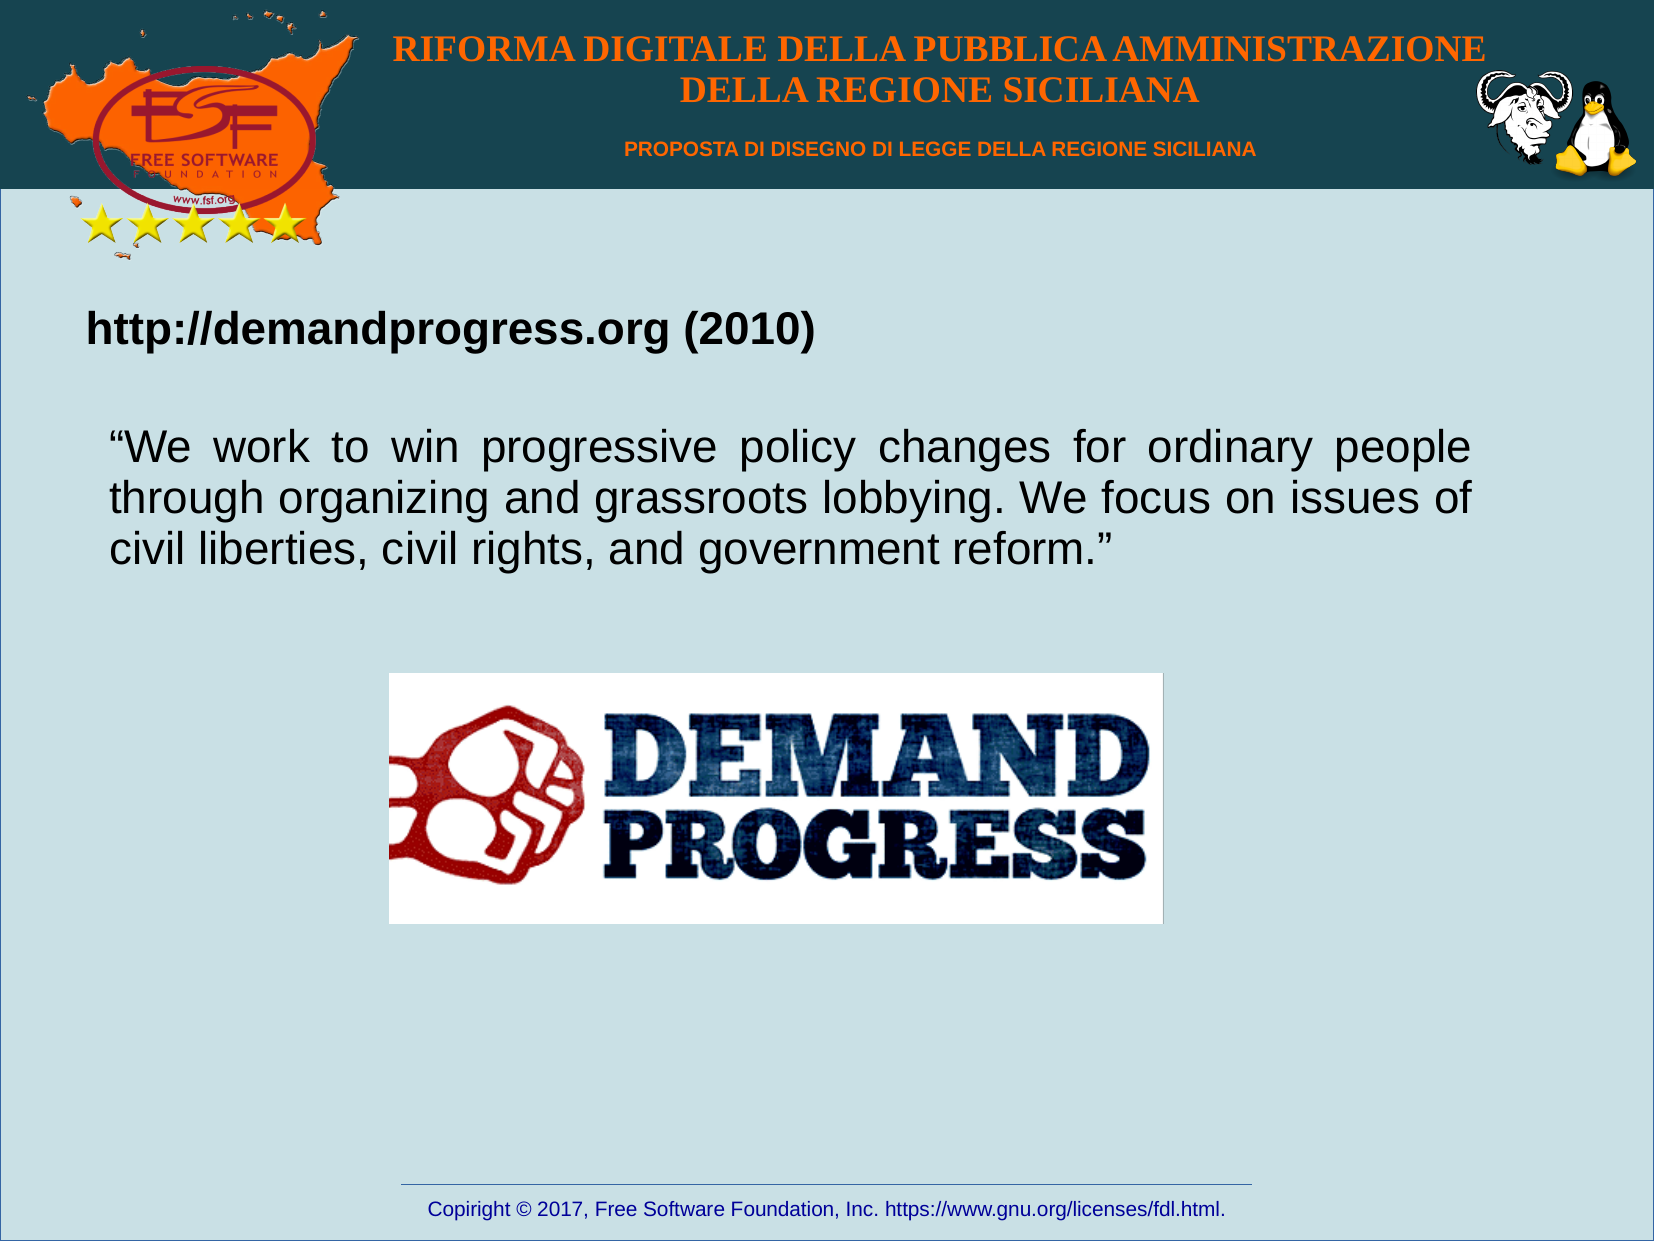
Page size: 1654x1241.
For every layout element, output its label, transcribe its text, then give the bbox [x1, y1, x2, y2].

picture [389, 673, 1187, 924]
text_box “We work to win progressive policy changes for ordinary people through organizing and grassroots lobbying. We focus on issues of civil liberties, civil rights, and government reform.” [94, 413, 1489, 582]
text_box http://demandprogress.org (2010) [70, 295, 993, 367]
picture [18, 0, 362, 306]
picture [1476, 70, 1636, 182]
